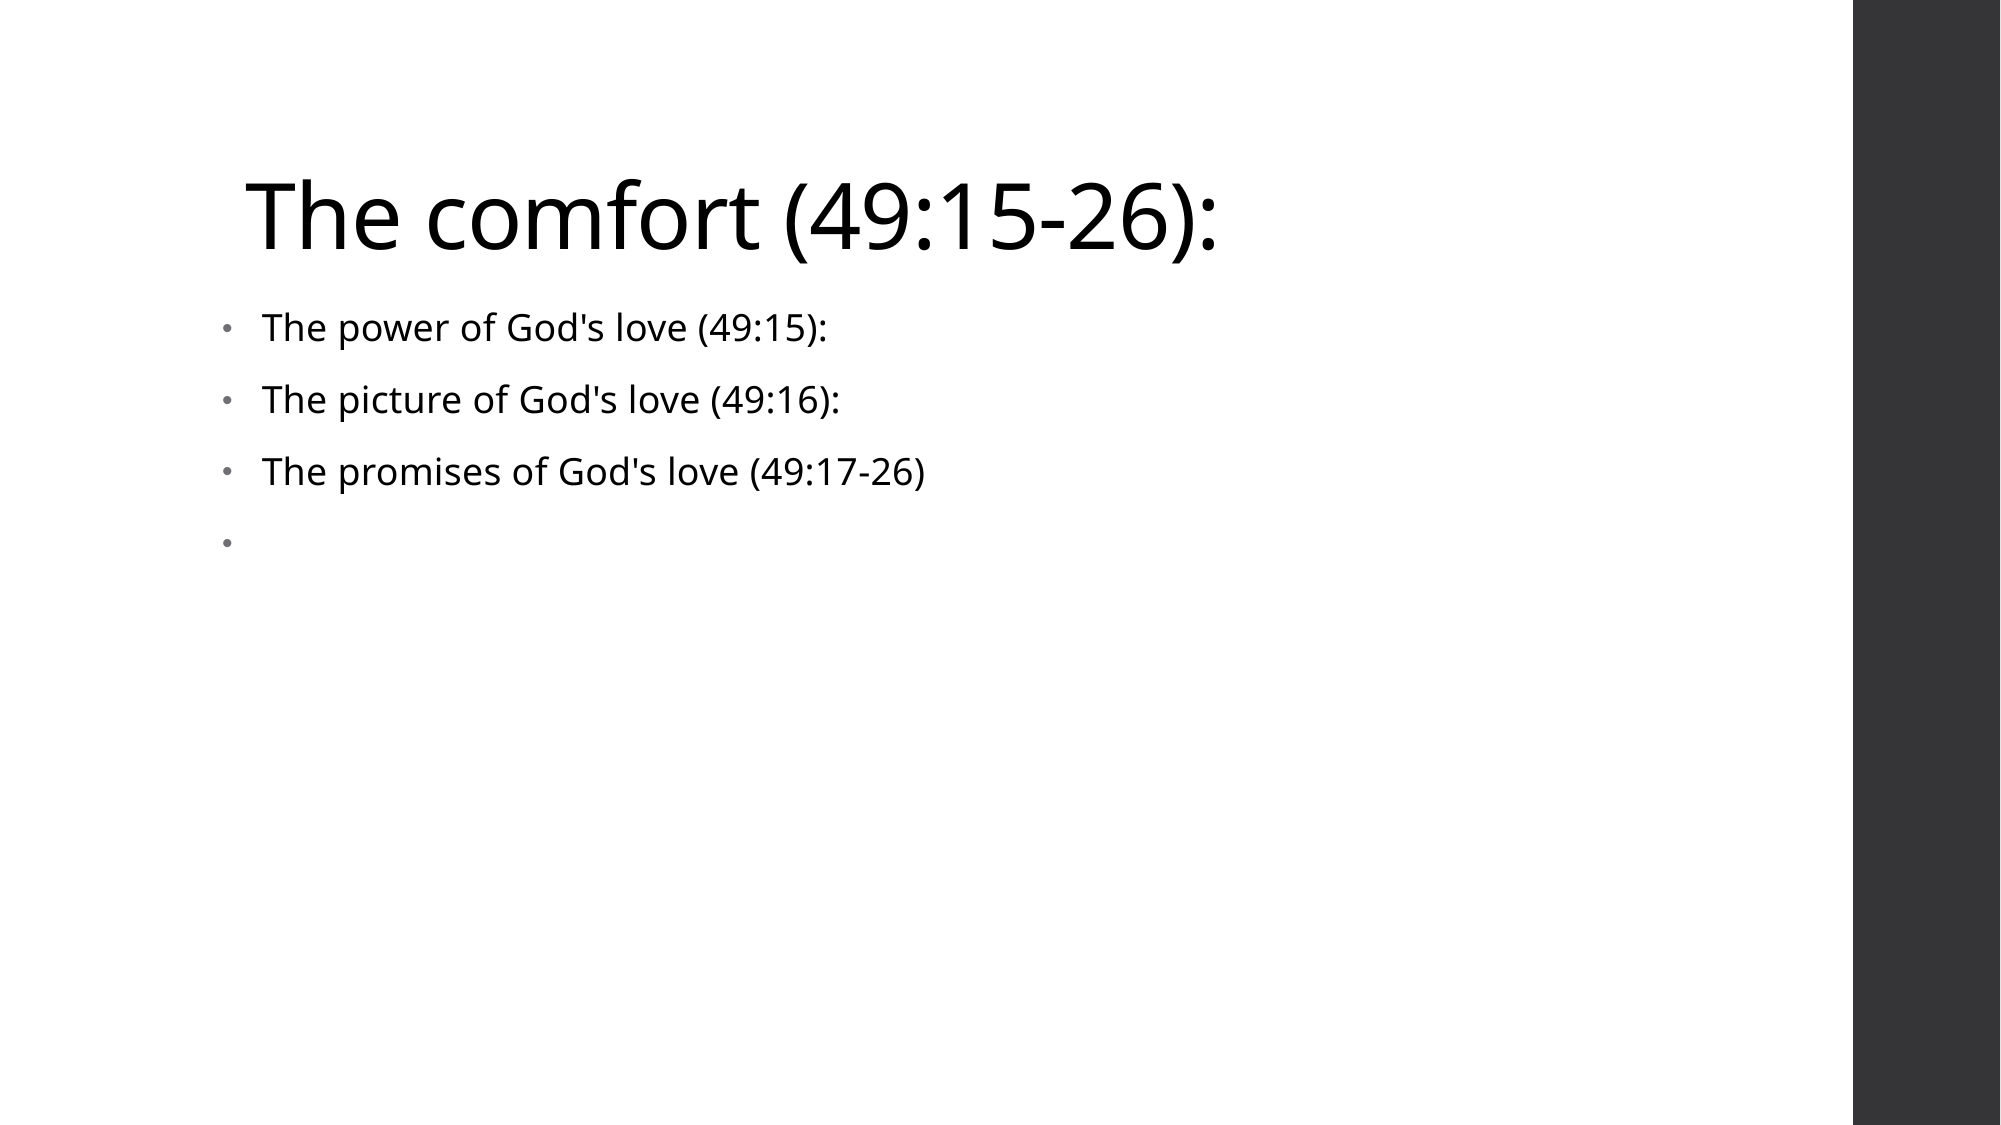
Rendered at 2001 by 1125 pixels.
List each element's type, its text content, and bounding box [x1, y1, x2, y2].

list The power of God's love (49:15): The picture of God's love (49:16): The promises of God's love (49:17-26) [206, 299, 1617, 1014]
title The comfort (49:15-26): [206, 60, 1797, 278]
